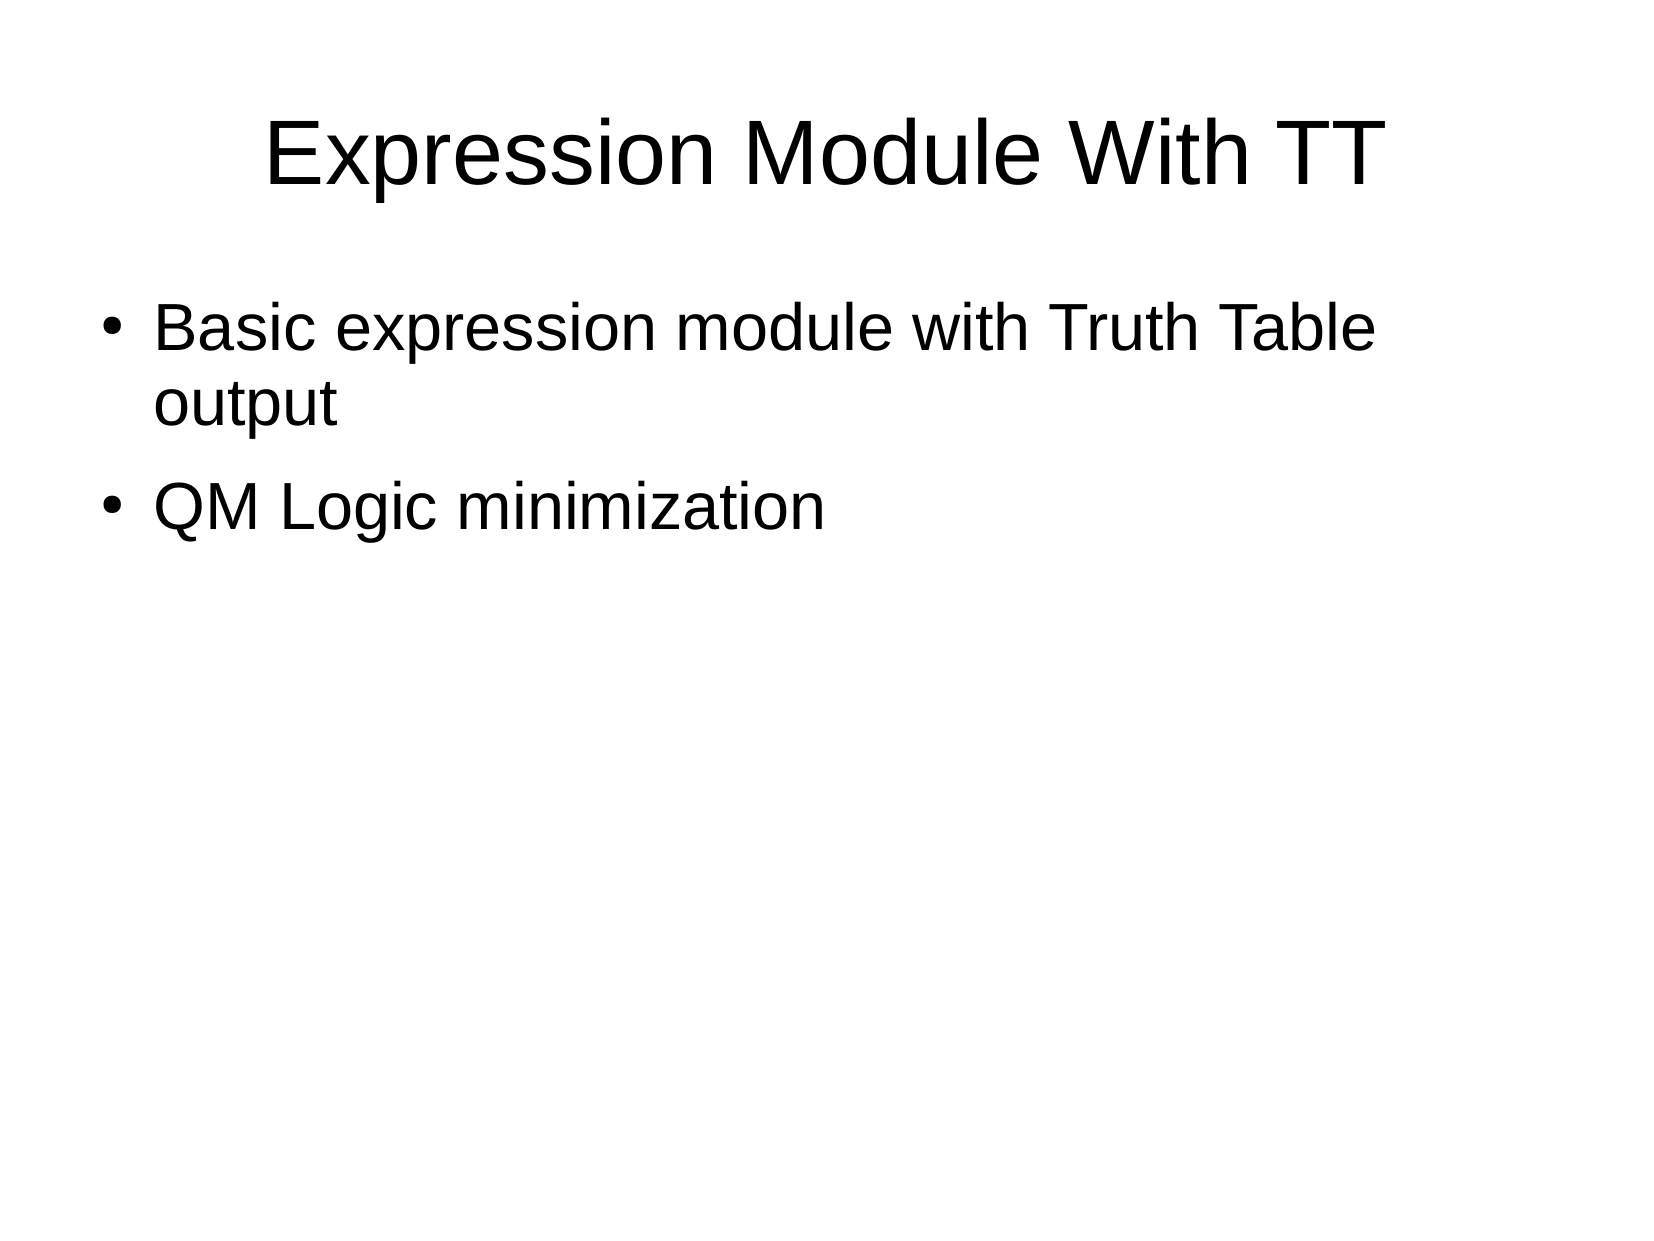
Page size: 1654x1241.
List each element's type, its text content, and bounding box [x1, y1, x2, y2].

title Expression Module With TT [82, 49, 1571, 257]
list Basic expression module with Truth Table output QM Logic minimization [82, 290, 1571, 1010]
